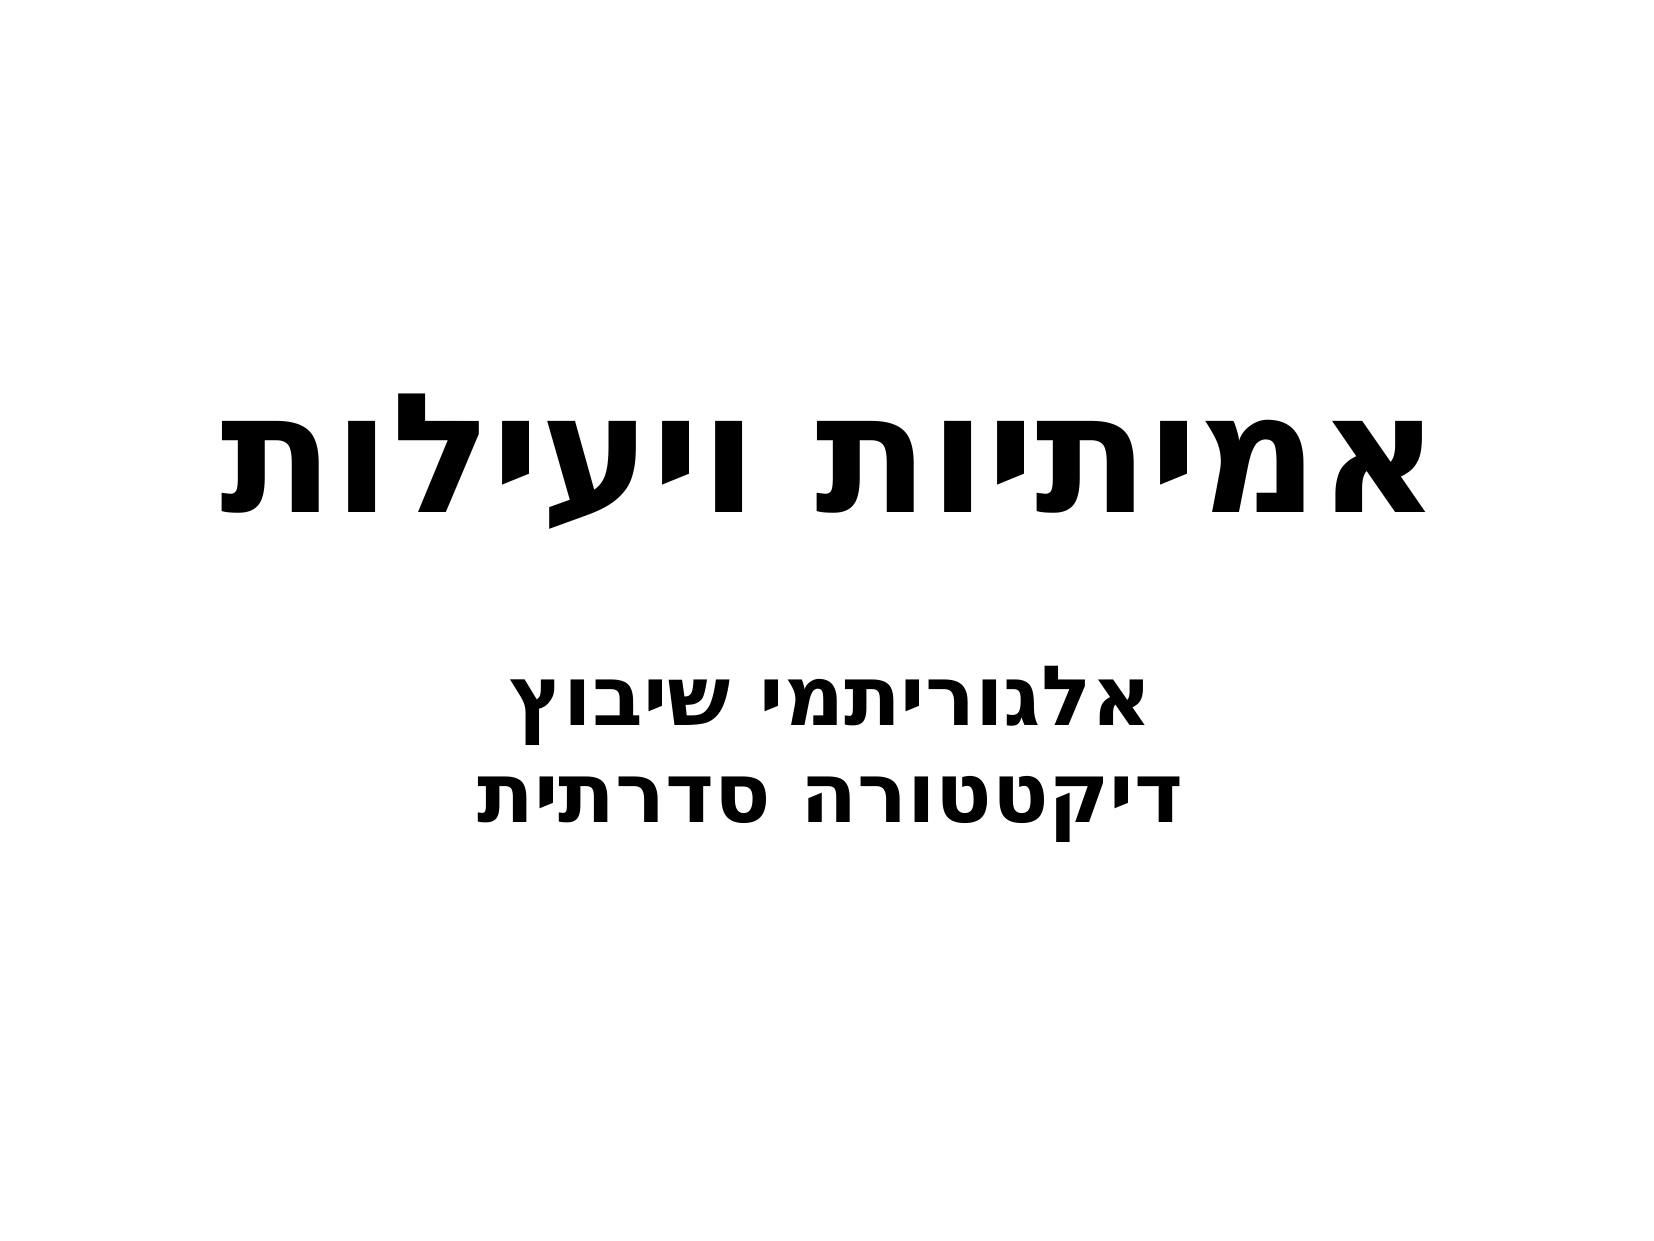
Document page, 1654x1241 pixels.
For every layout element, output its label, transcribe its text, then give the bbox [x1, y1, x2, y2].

title אמיתיות ויעילות אלגוריתמי שיבוץ דיקטטורה סדרתית [86, 45, 1576, 1156]
